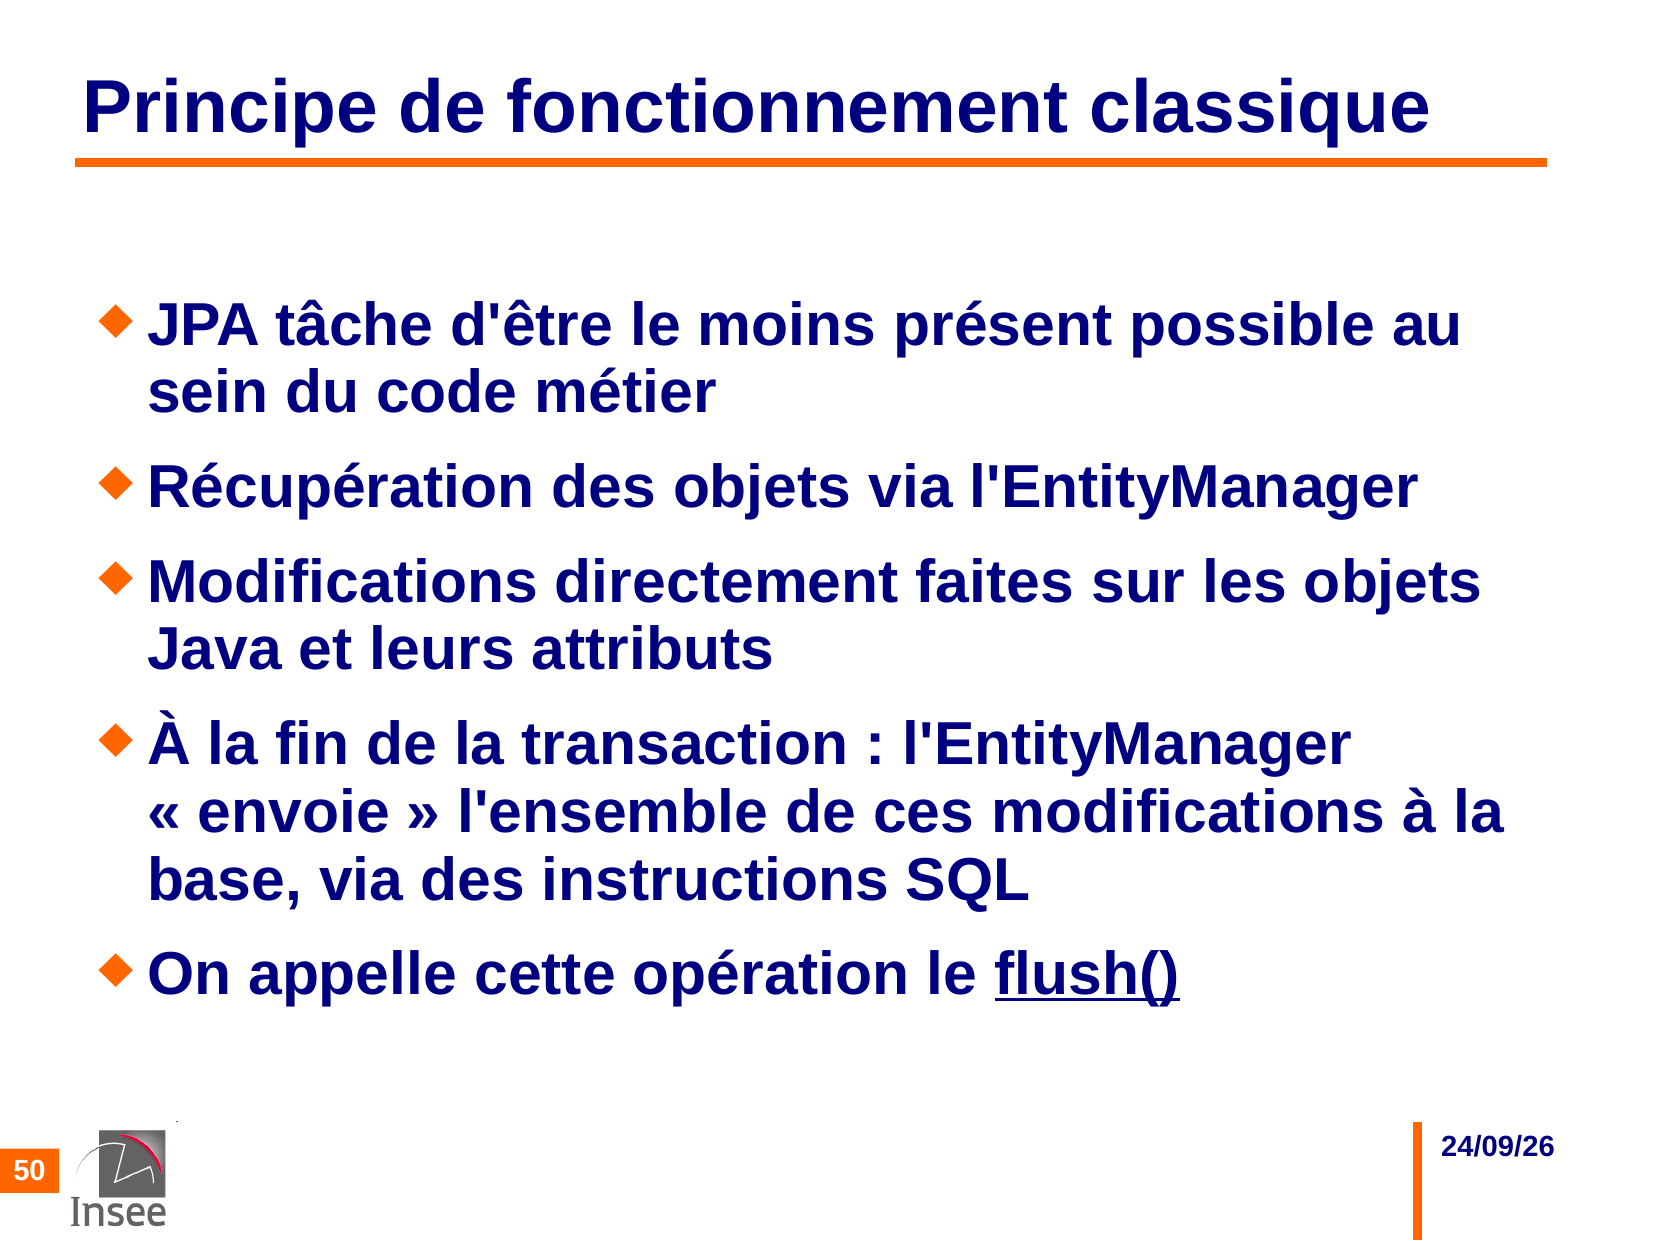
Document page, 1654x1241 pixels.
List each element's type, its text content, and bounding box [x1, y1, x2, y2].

list JPA tâche d'être le moins présent possible au sein du code métier Récupération des objets via l'EntityManager Modifications directement faites sur les objets Java et leurs attributs À la fin de la transaction : l'EntityManager « envoie » l'ensemble de ces modifications à la base, via des instructions SQL On appelle cette opération le flush() [82, 290, 1571, 1010]
picture [62, 1121, 178, 1241]
title Principe de fonctionnement classique [82, 49, 1619, 163]
